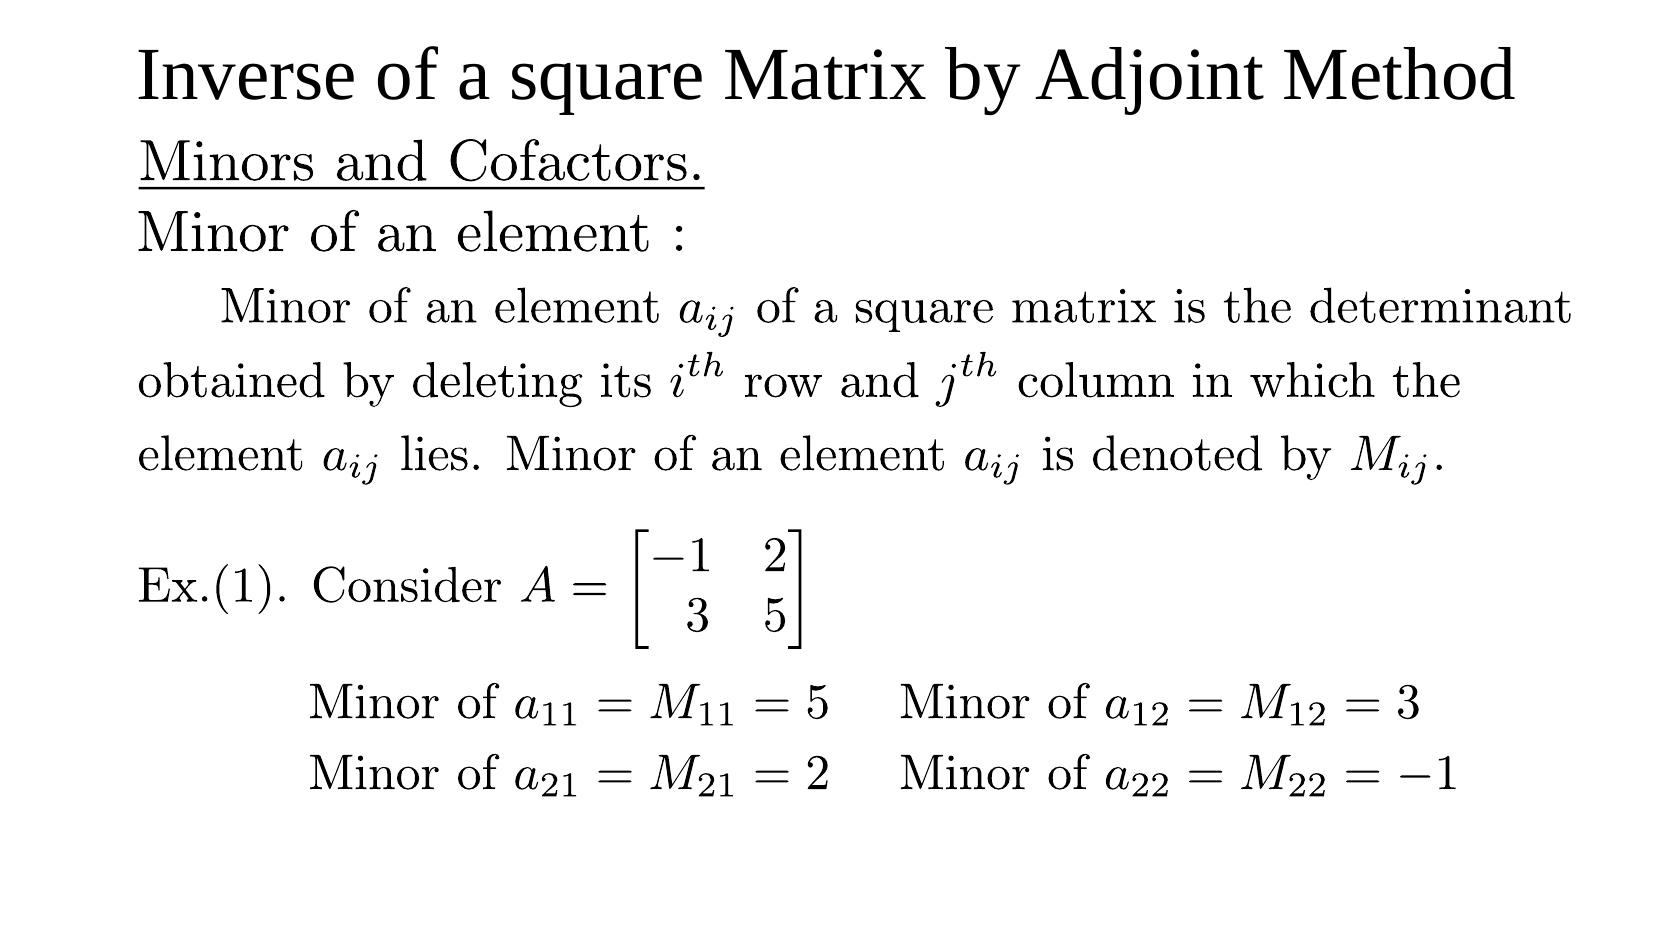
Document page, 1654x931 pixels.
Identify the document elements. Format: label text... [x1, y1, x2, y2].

text_box [900, 753, 1456, 797]
text_box [138, 139, 705, 190]
text_box [138, 209, 683, 252]
text_box [900, 682, 1419, 726]
text_box [310, 682, 828, 726]
text_box [138, 434, 1442, 485]
text_box [138, 351, 1460, 408]
title Inverse of a square Matrix by Adjoint Method [82, 32, 1571, 116]
subtitle [47, 129, 1607, 898]
text_box [310, 753, 828, 797]
text_box [221, 287, 1571, 337]
text_box [138, 529, 802, 649]
